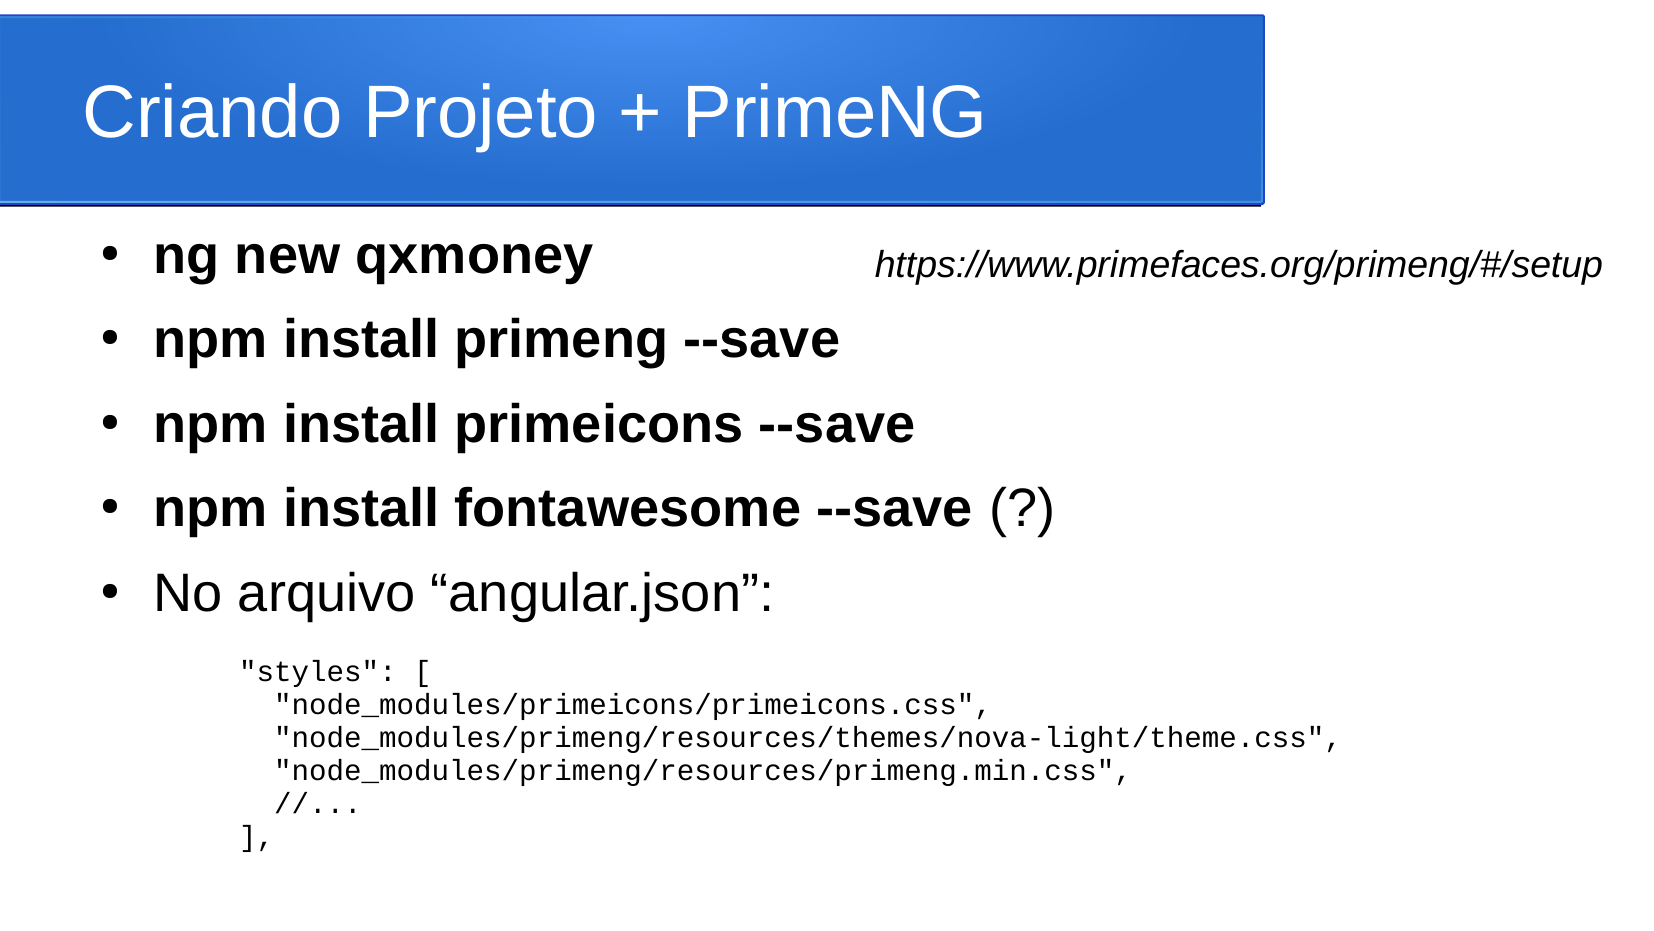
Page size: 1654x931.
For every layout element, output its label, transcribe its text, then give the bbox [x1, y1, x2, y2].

title Criando Projeto + PrimeNG [82, 35, 1235, 189]
text_box "styles": [ "node_modules/primeicons/primeicons.css", "node_modules/primeng/resources/themes/nova-light/theme.css", "node_modules/primeng/resources/primeng.min.css", //... ], [224, 649, 1467, 875]
list ng new qxmoney npm install primeng --save npm install primeicons --save npm install fontawesome --save (?) No arquivo “angular.json”: [82, 224, 1571, 764]
text_box https://www.primefaces.org/primeng/#/setup [859, 236, 1619, 294]
